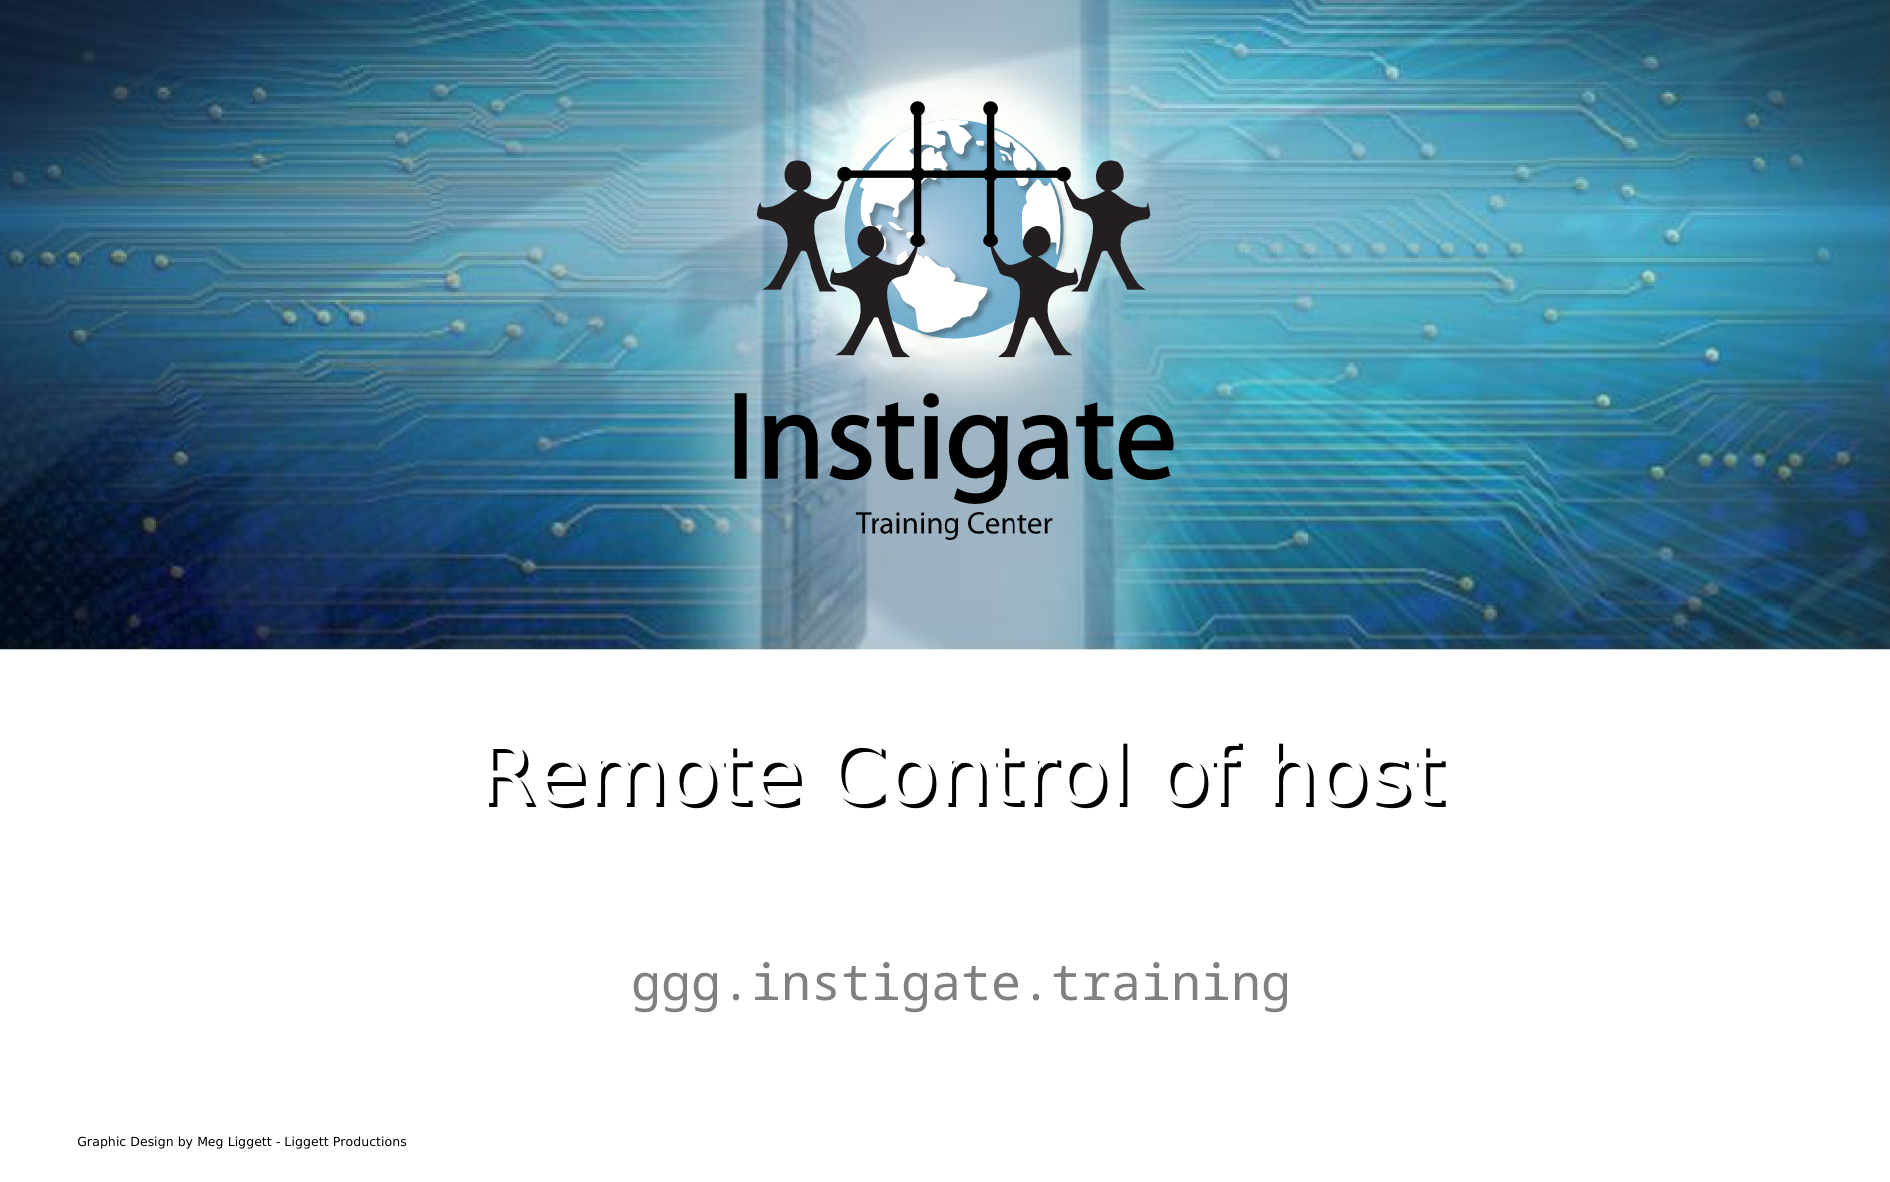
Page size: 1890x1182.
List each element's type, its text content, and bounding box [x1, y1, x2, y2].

subtitle Remote Control of host ggg.instigate.training [300, 726, 1623, 1056]
picture [0, 0, 1890, 650]
